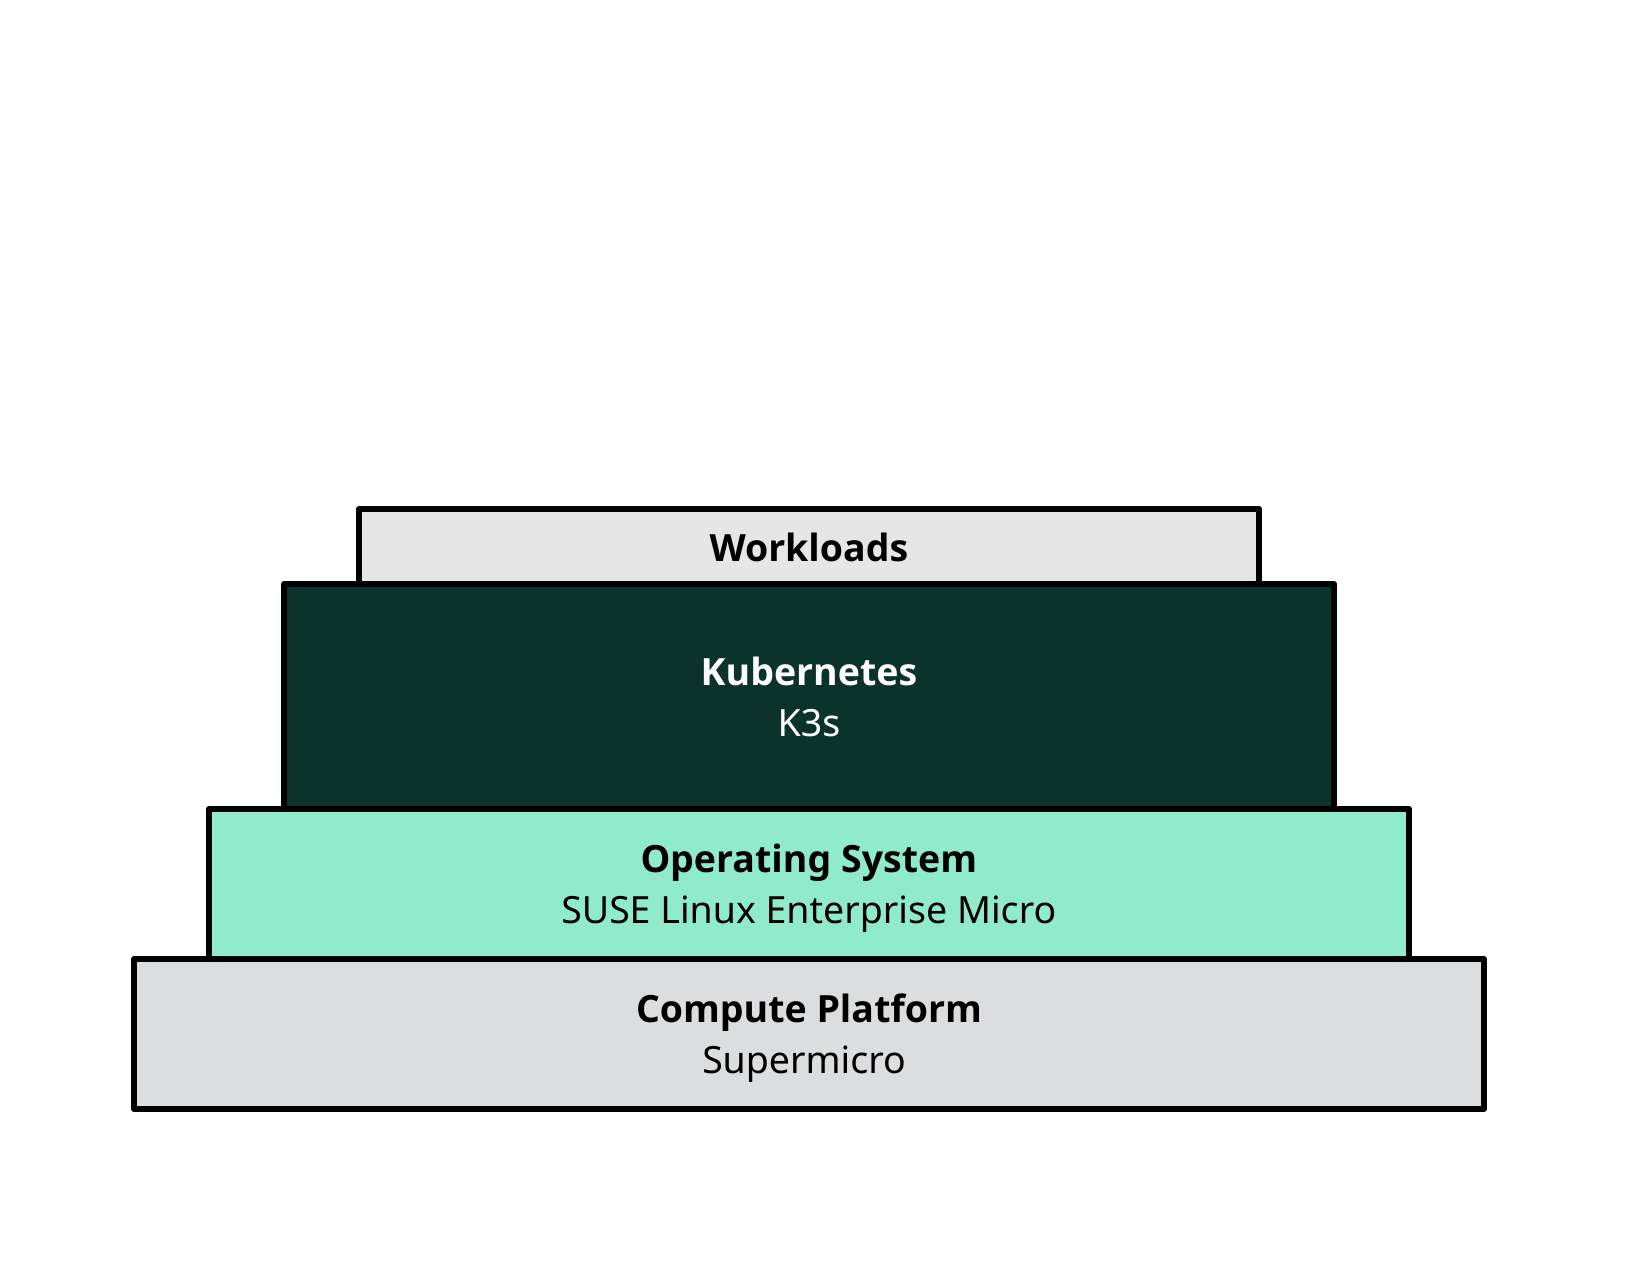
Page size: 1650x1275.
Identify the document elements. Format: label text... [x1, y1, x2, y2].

text_box Kubernetes K3s [284, 584, 1335, 810]
text_box Compute Platform Supermicro [134, 959, 1485, 1110]
text_box Operating System SUSE Linux Enterprise Micro [209, 809, 1410, 960]
text_box Workloads [359, 509, 1260, 585]
